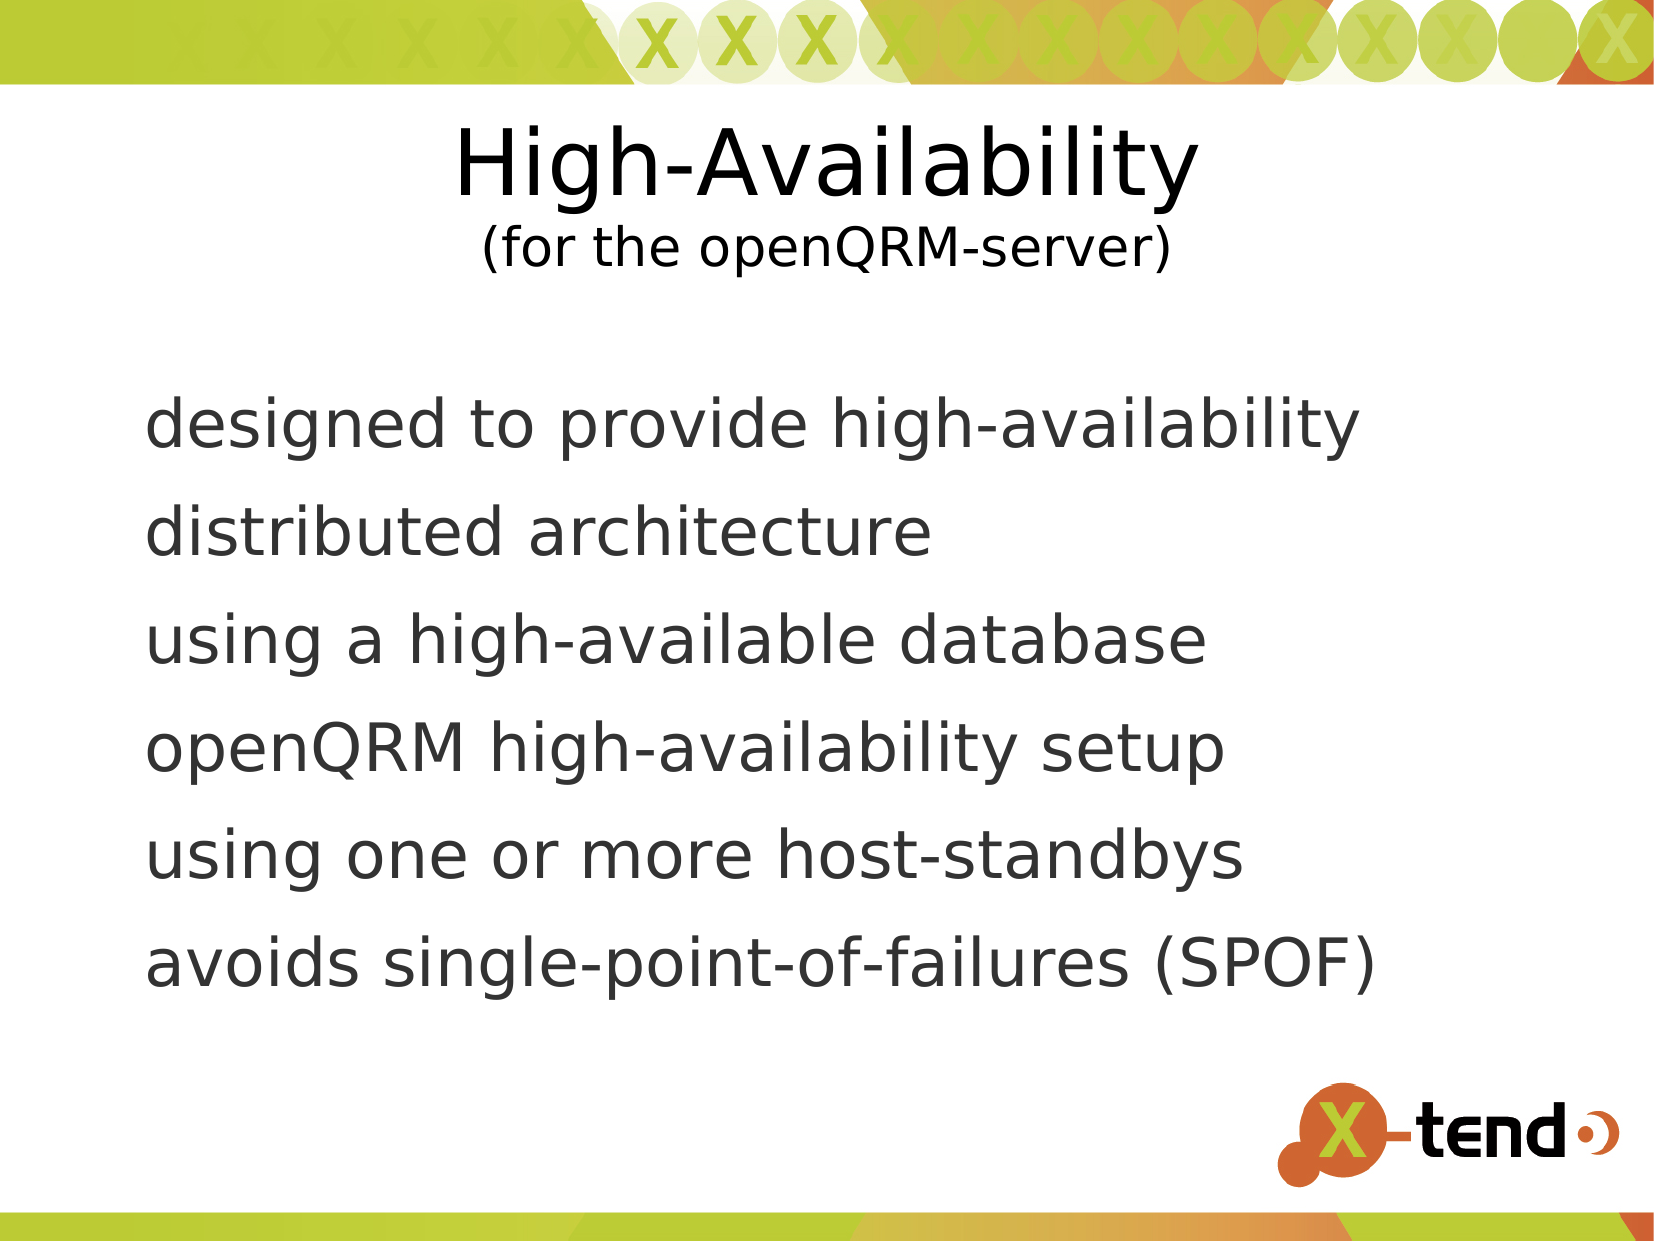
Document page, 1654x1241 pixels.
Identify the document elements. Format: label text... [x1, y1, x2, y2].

title High-Availability (for the openQRM-server) [121, 87, 1534, 302]
text_box designed to provide high-availability distributed architecture using a high-available database openQRM high-availability setup using one or more host-standbys avoids single-point-of-failures (SPOF) [143, 385, 1602, 1009]
picture [0, 0, 1654, 1241]
